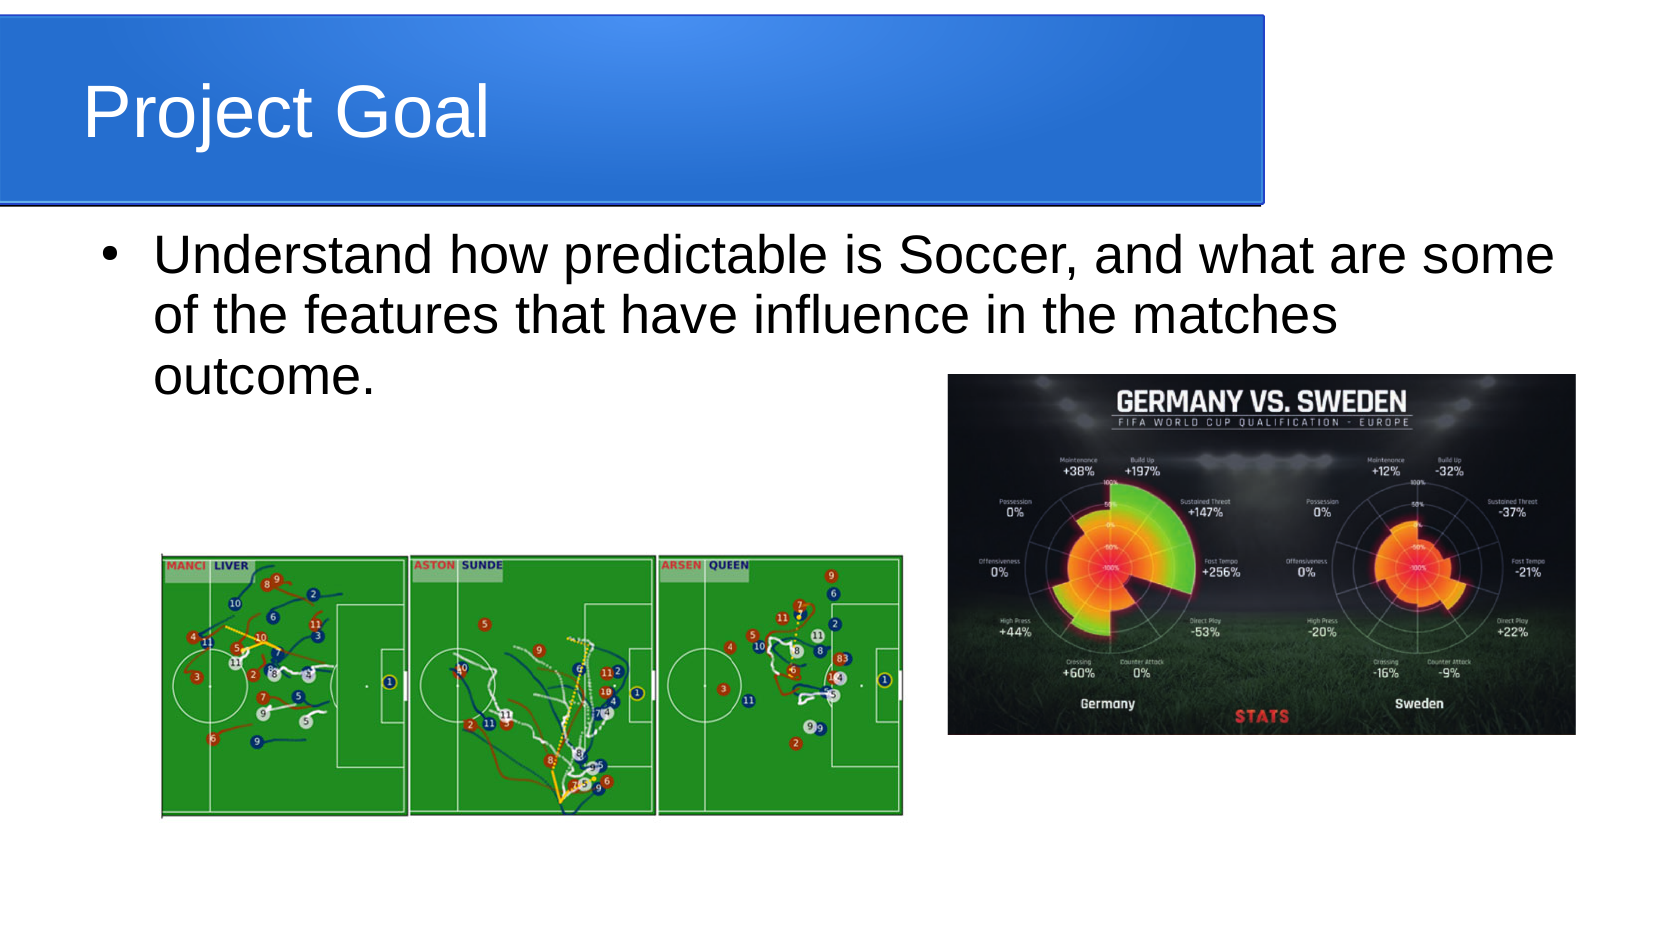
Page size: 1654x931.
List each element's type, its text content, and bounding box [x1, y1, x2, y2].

title Project Goal [82, 35, 1235, 189]
list Understand how predictable is Soccer, and what are some of the features that have influence in the matches outcome. [82, 224, 1571, 466]
picture [135, 480, 931, 901]
picture [947, 374, 1576, 736]
